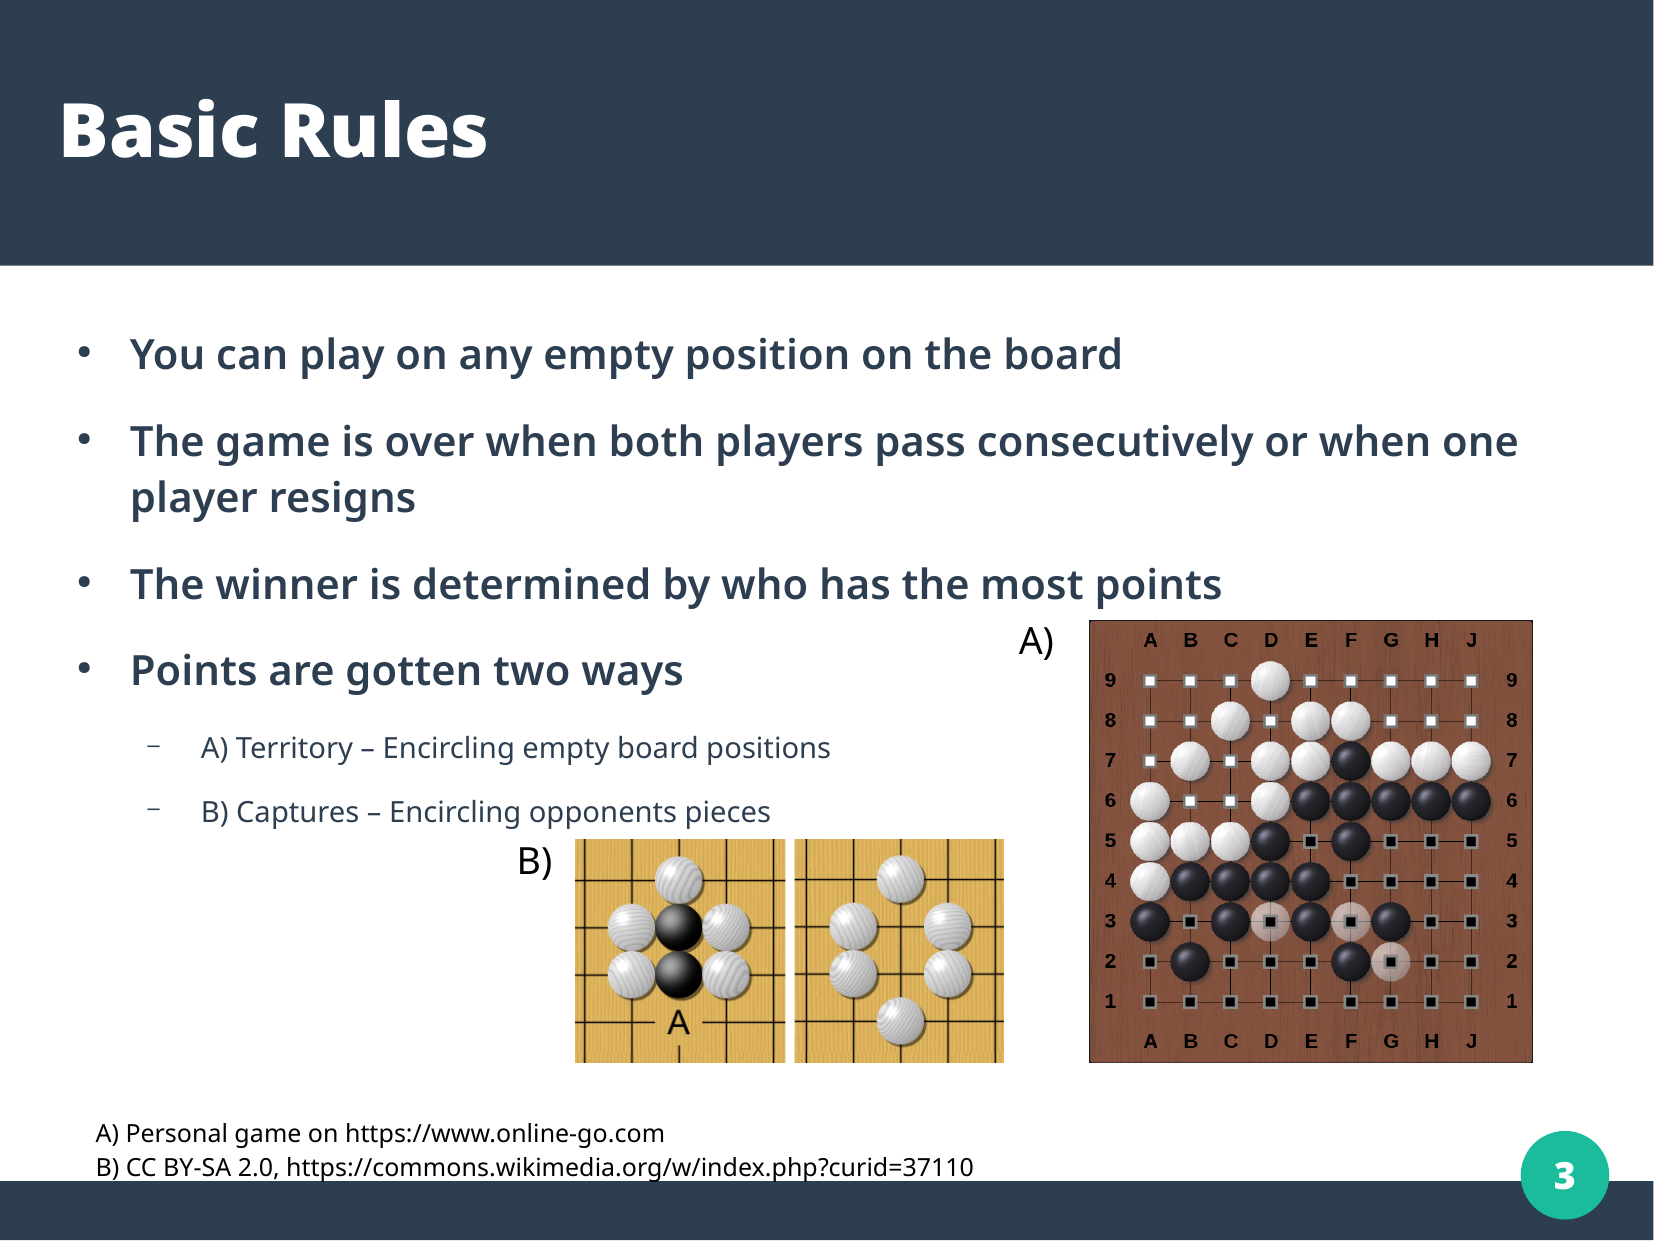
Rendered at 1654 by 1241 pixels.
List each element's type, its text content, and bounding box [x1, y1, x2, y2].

picture [575, 839, 1004, 1063]
picture [1089, 620, 1533, 1063]
title Basic Rules [59, 49, 1595, 207]
text_box A) [1003, 606, 1123, 709]
text_box B) [501, 827, 591, 886]
list You can play on any empty position on the board The game is over when both players pass consecutively or when one player resigns The winner is determined by who has the most points Points are gotten two ways A) Territory – Encircling empty board positions B) Captures – Encircling opponents pieces [59, 324, 1595, 1152]
text_box A) Personal game on https://www.online-go.com B) CC BY-SA 2.0, https://commons.wikimedia.org/w/index.php?curid=37110 [80, 1108, 1477, 1182]
